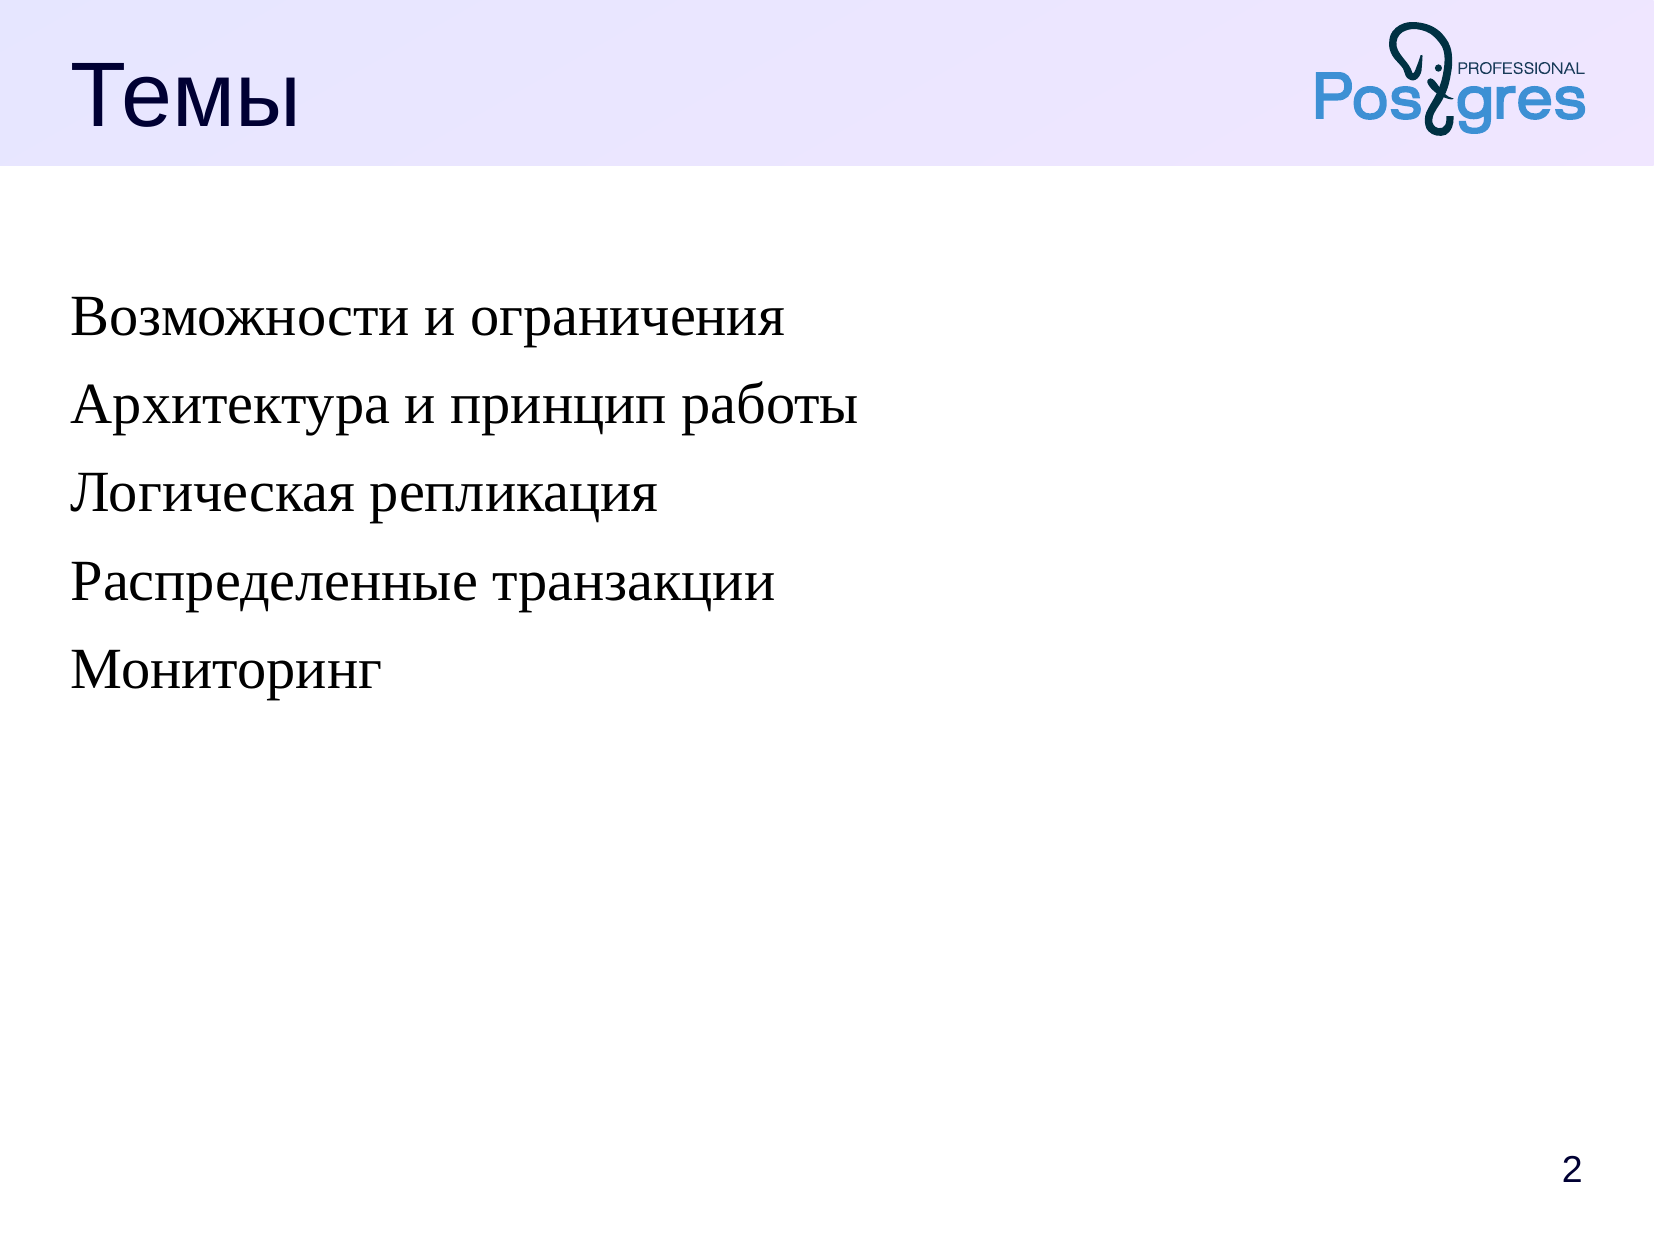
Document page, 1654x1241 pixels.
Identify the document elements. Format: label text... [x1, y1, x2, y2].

list Возможности и ограничения Архитектура и принцип работы Логическая репликация Распределенные транзакции Мониторинг [70, 283, 1583, 1134]
title Темы [70, 43, 1241, 147]
